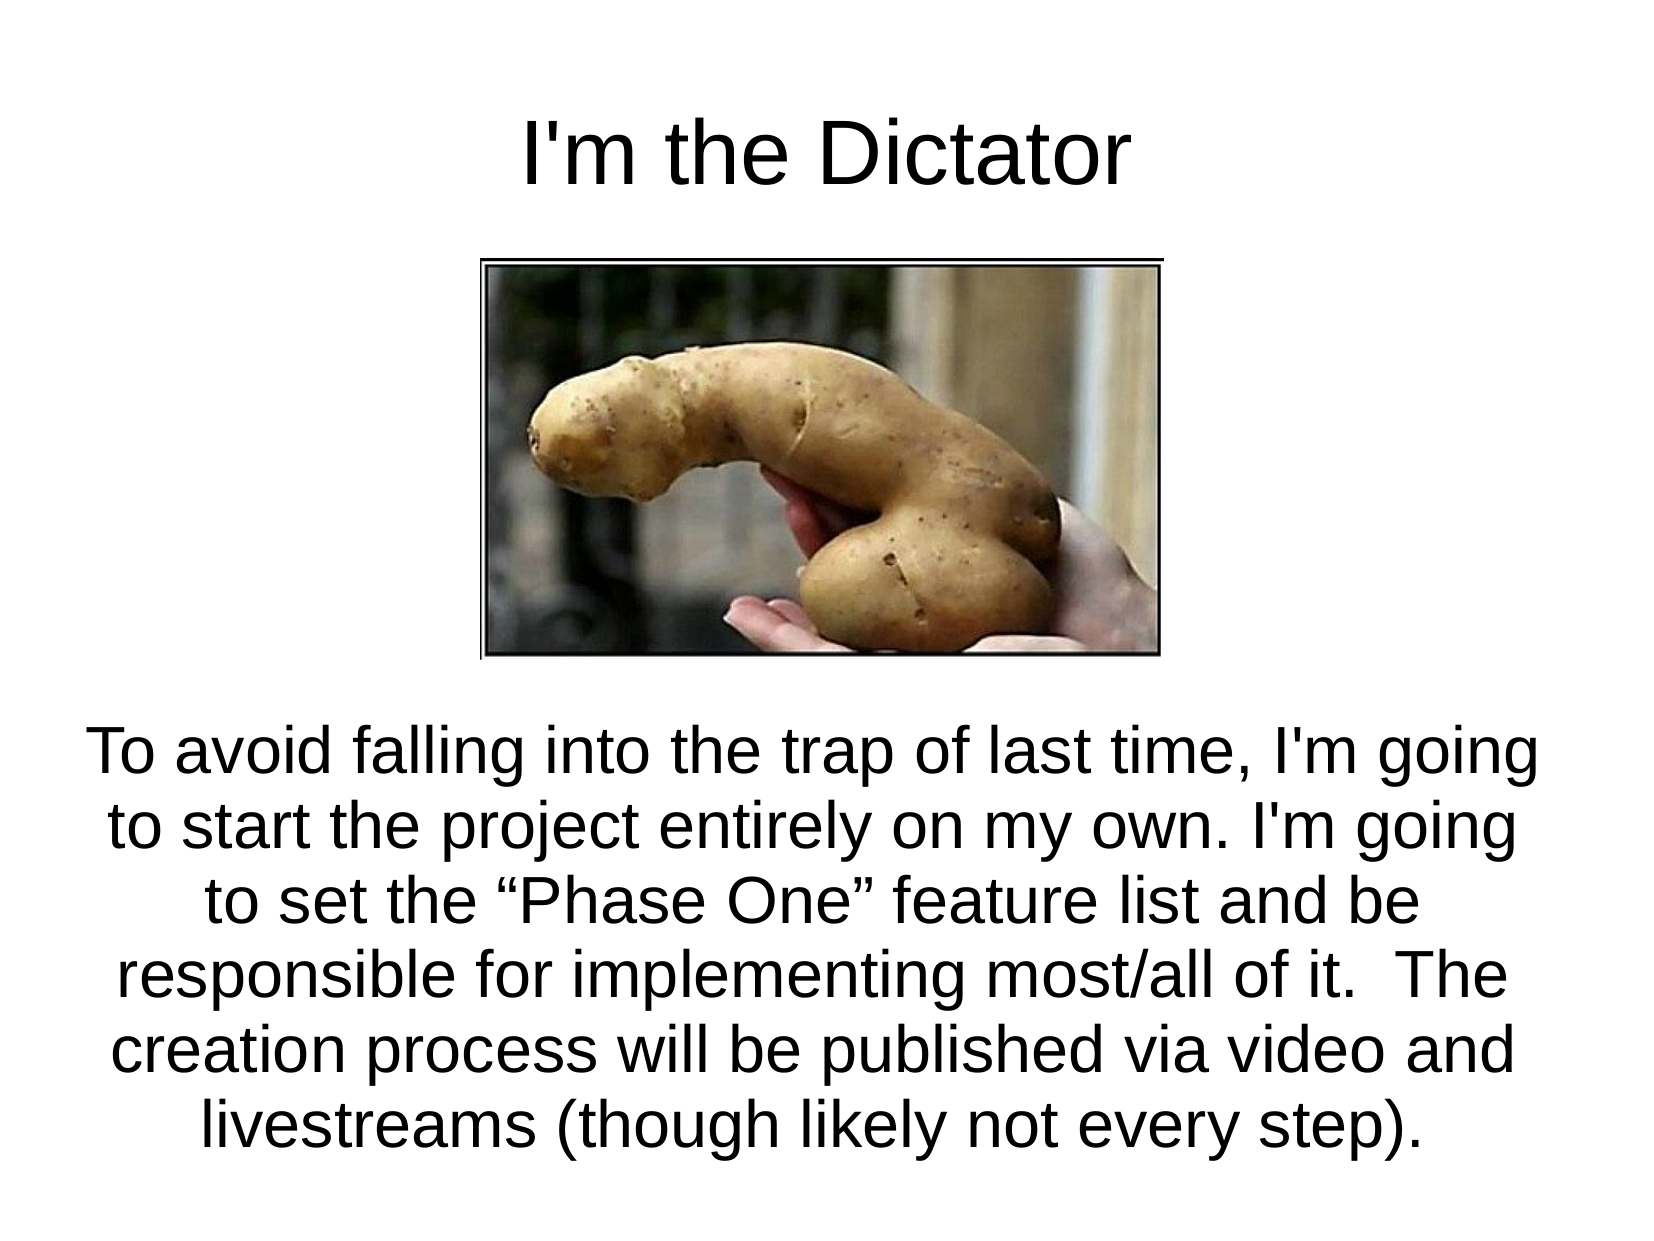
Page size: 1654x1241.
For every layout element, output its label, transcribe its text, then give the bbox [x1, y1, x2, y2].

title I'm the Dictator [82, 49, 1571, 257]
picture [480, 258, 1164, 661]
subtitle To avoid falling into the trap of last time, I'm going to start the project entirely on my own. I'm going to set the “Phase One” feature list and be responsible for implementing most/all of it. The creation process will be published via video and livestreams (though likely not every step). [82, 705, 1546, 1171]
